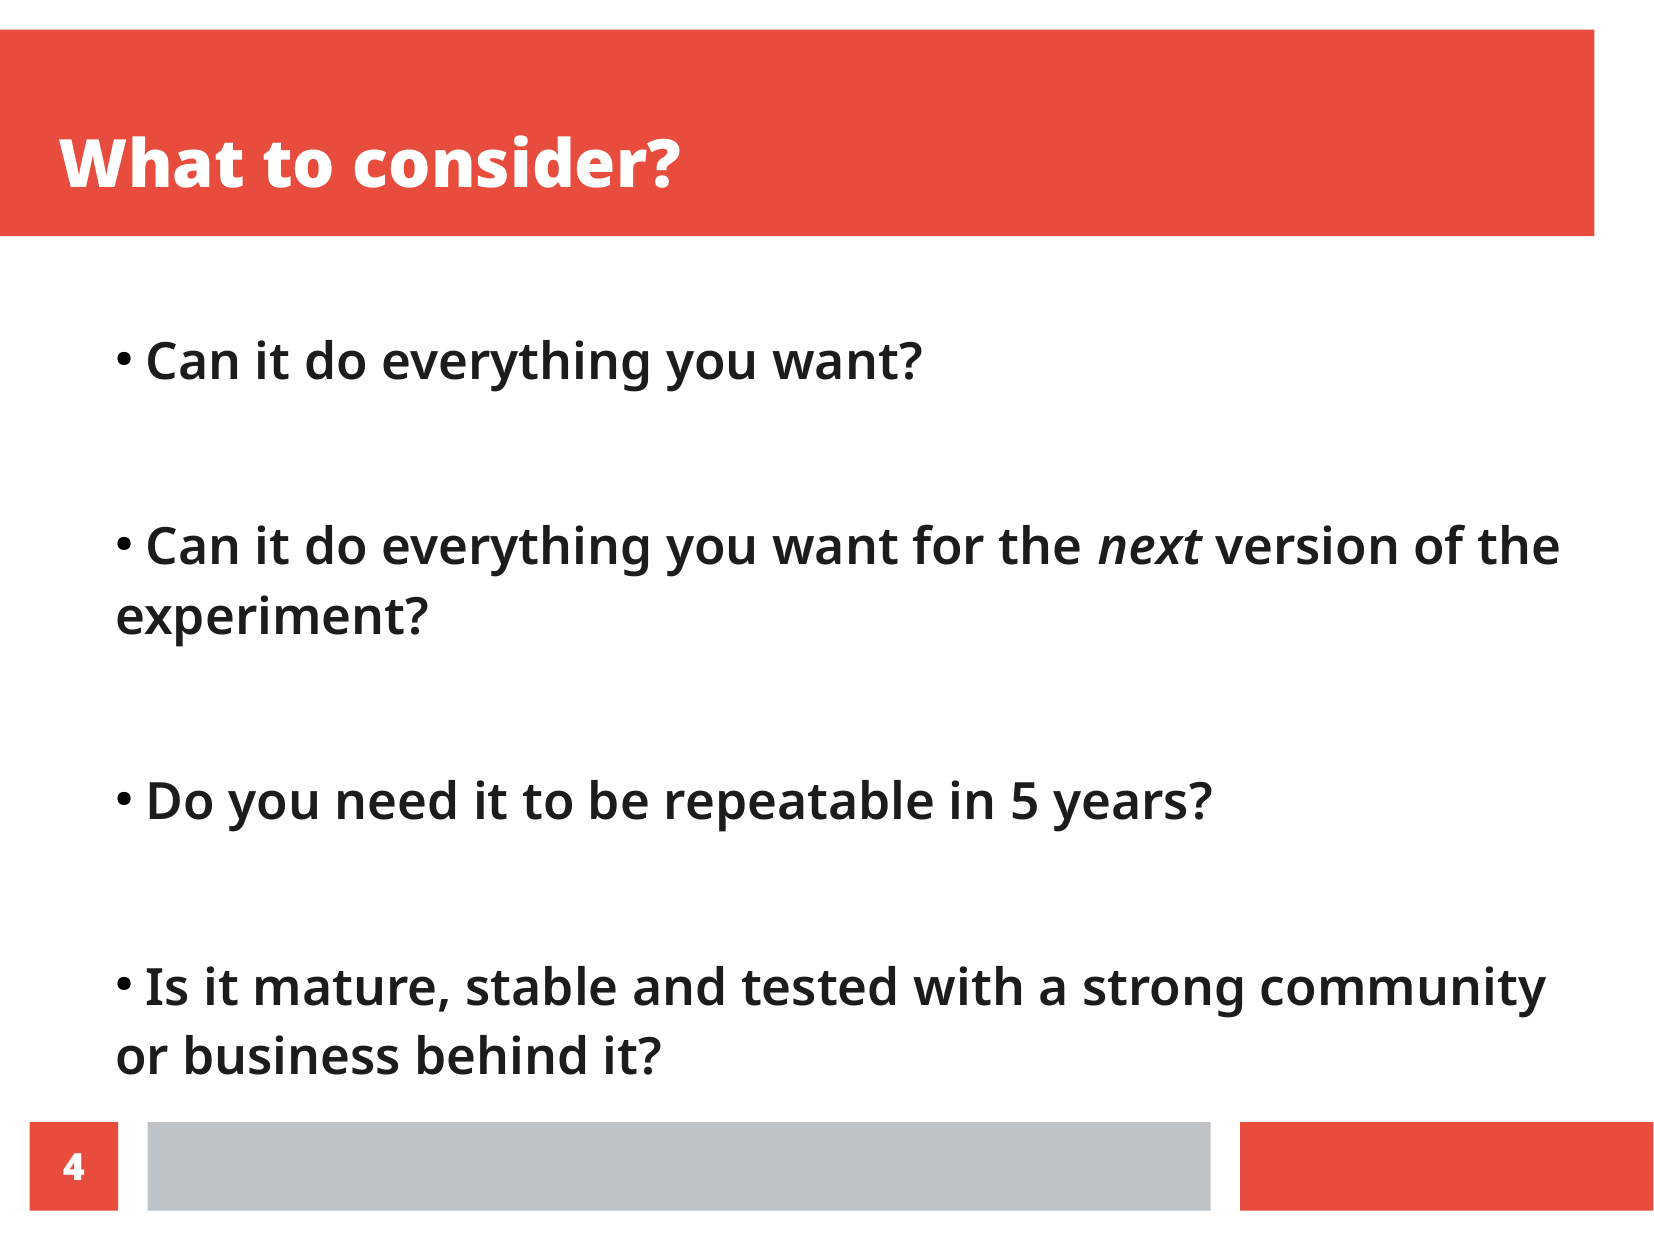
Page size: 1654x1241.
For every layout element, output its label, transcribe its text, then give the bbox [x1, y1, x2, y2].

title What to consider? [59, 59, 1595, 207]
list Can it do everything you want? Can it do everything you want for the next version of the experiment? Do you need it to be repeatable in 5 years? Is it mature, stable and tested with a strong community or business behind it? [59, 324, 1565, 1093]
